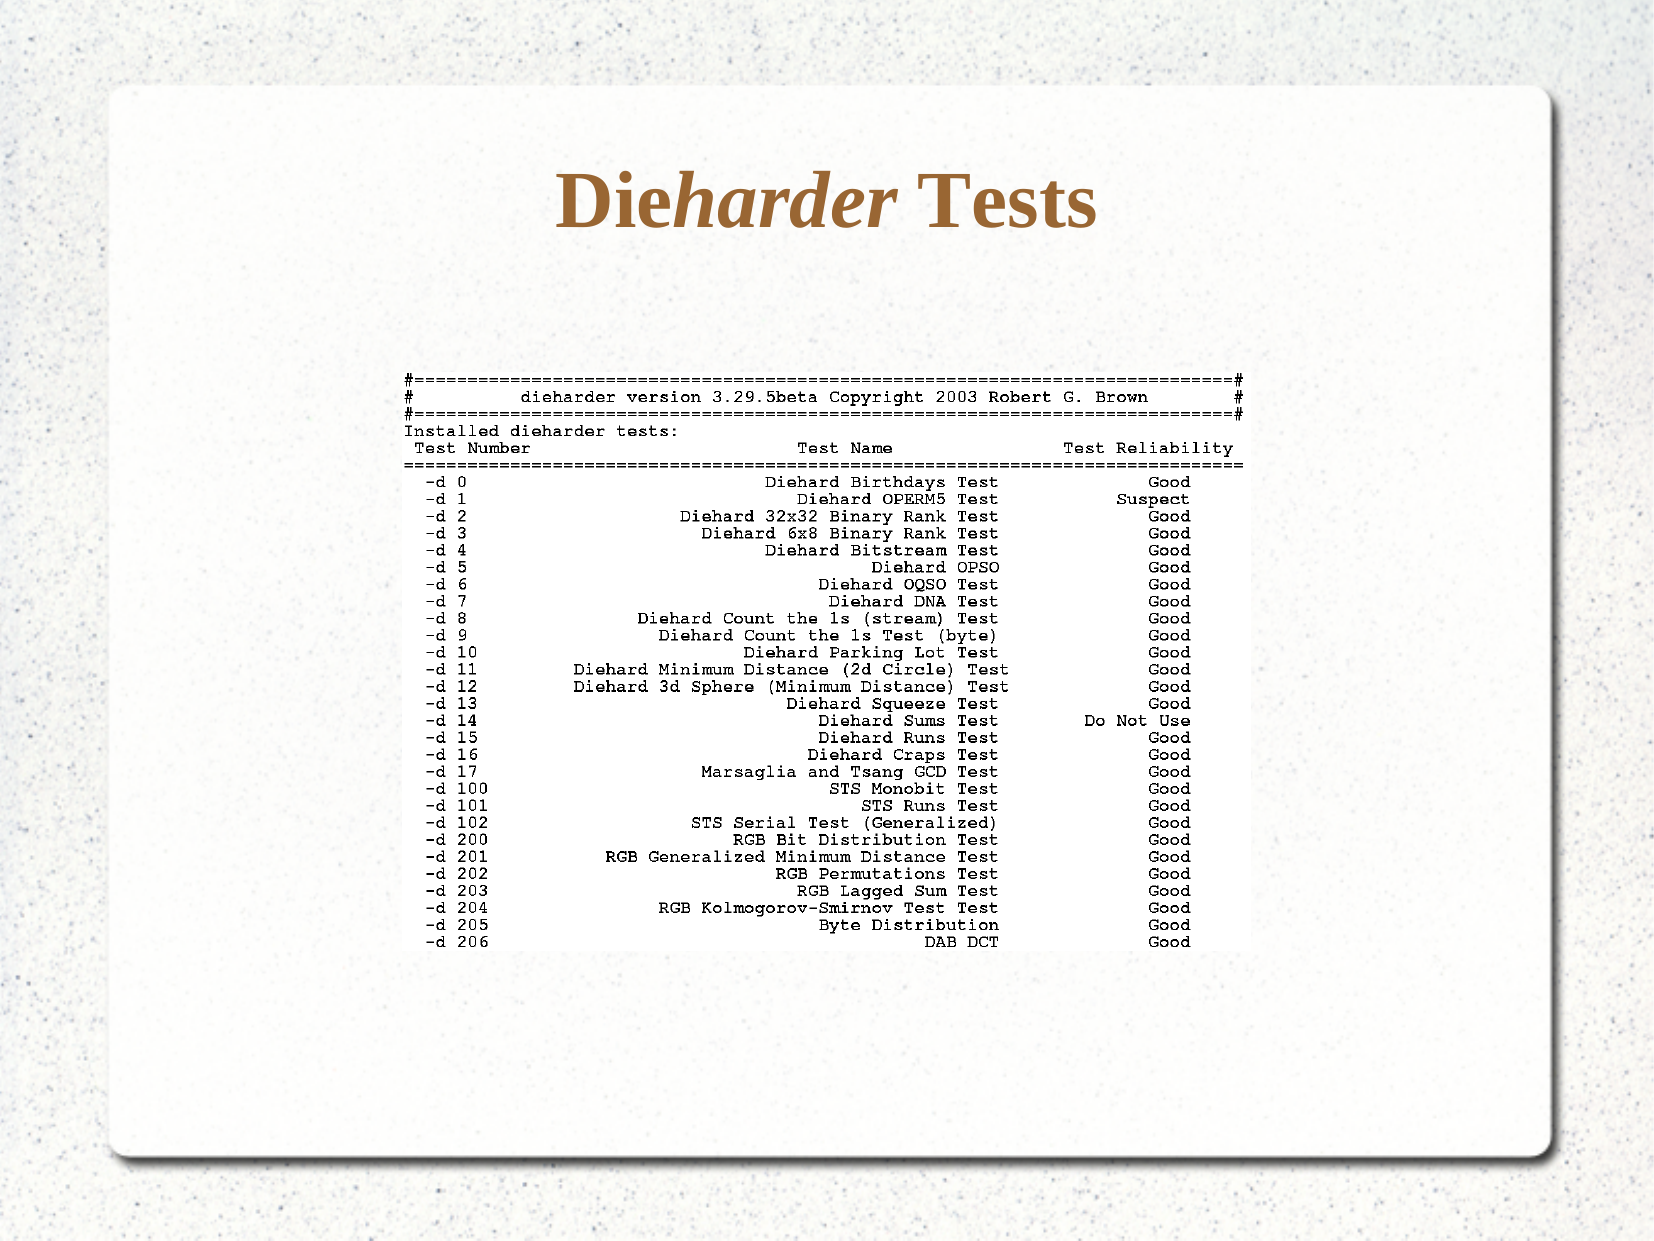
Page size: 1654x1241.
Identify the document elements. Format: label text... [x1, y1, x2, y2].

picture [0, 0, 1654, 1241]
title Dieharder Tests [118, 96, 1536, 304]
